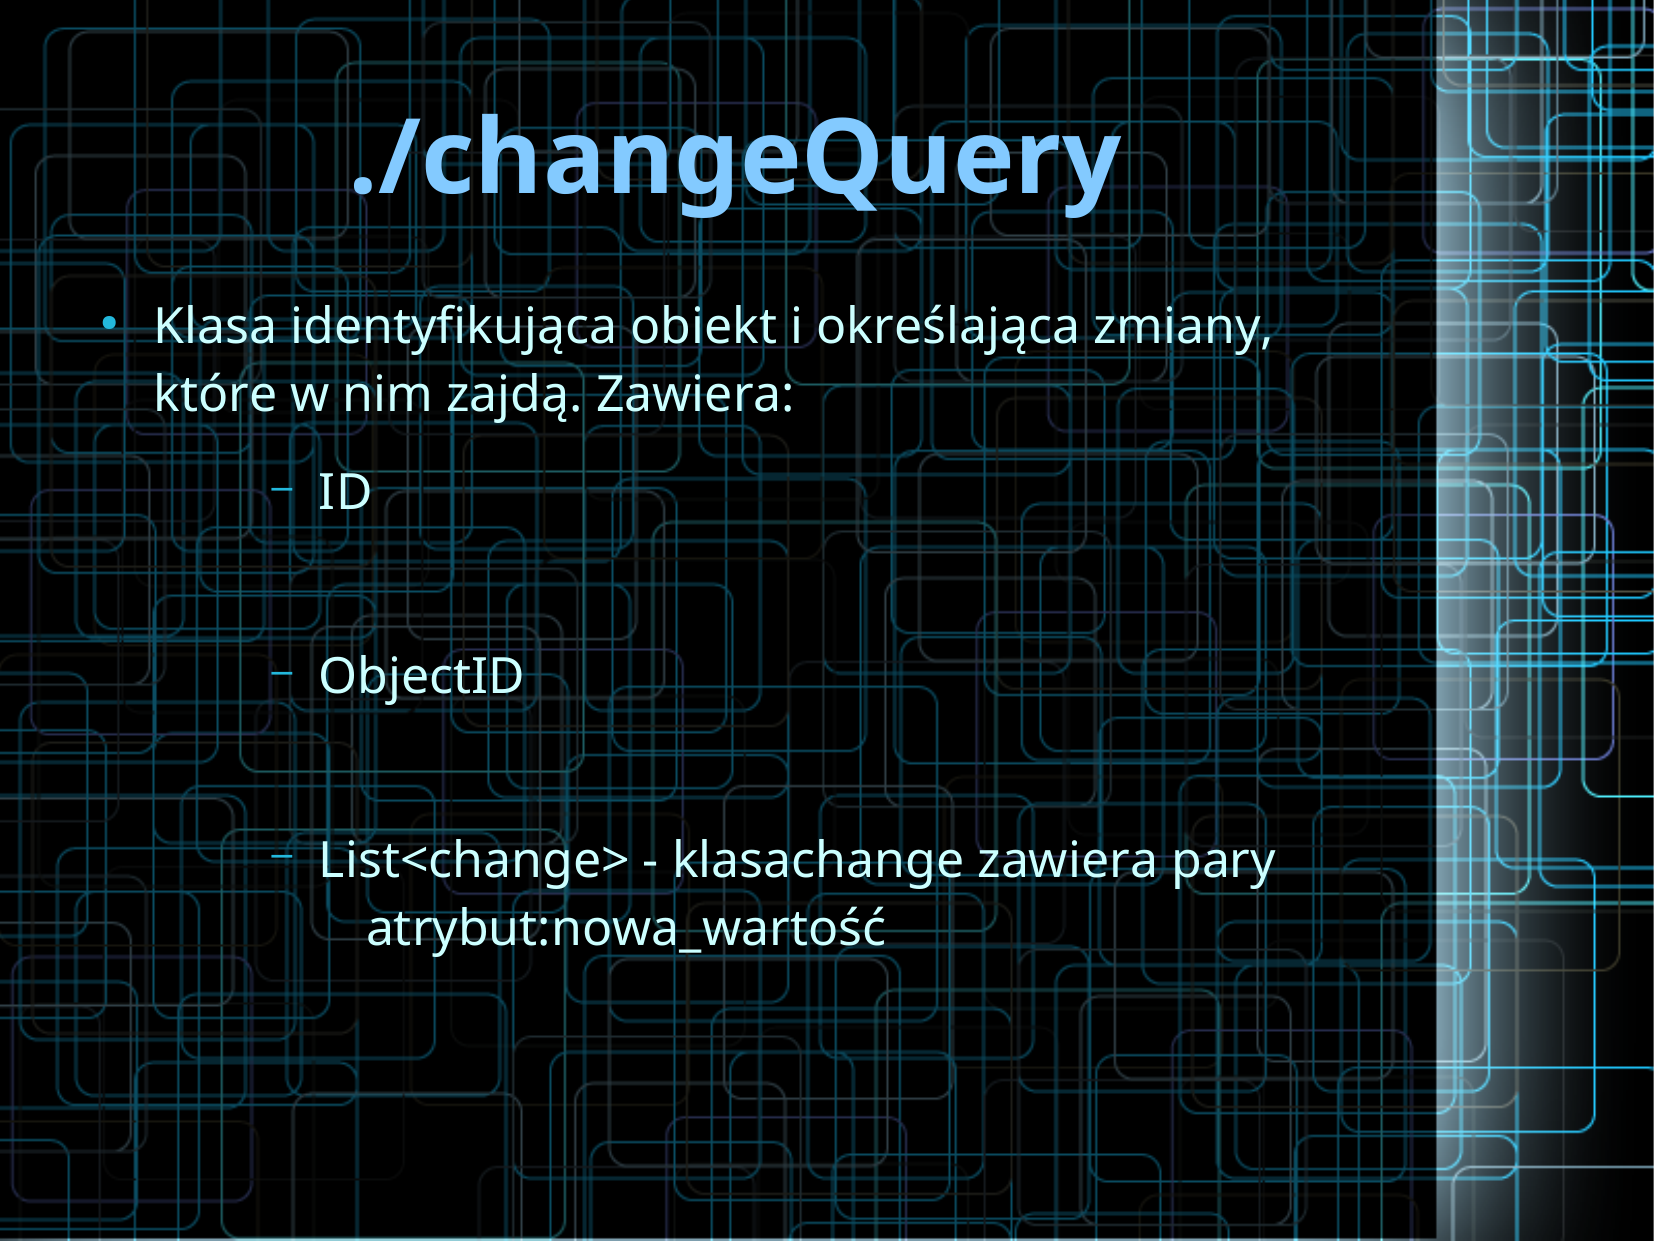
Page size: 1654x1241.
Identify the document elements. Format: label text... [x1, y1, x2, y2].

list Klasa identyfikująca obiekt i określająca zmiany, które w nim zajdą. Zawiera: ID ObjectID List<change> - klasachange zawiera pary atrybut:nowa_wartość [82, 290, 1388, 1109]
title ./changeQuery [82, 49, 1388, 257]
picture [0, 0, 1654, 1241]
